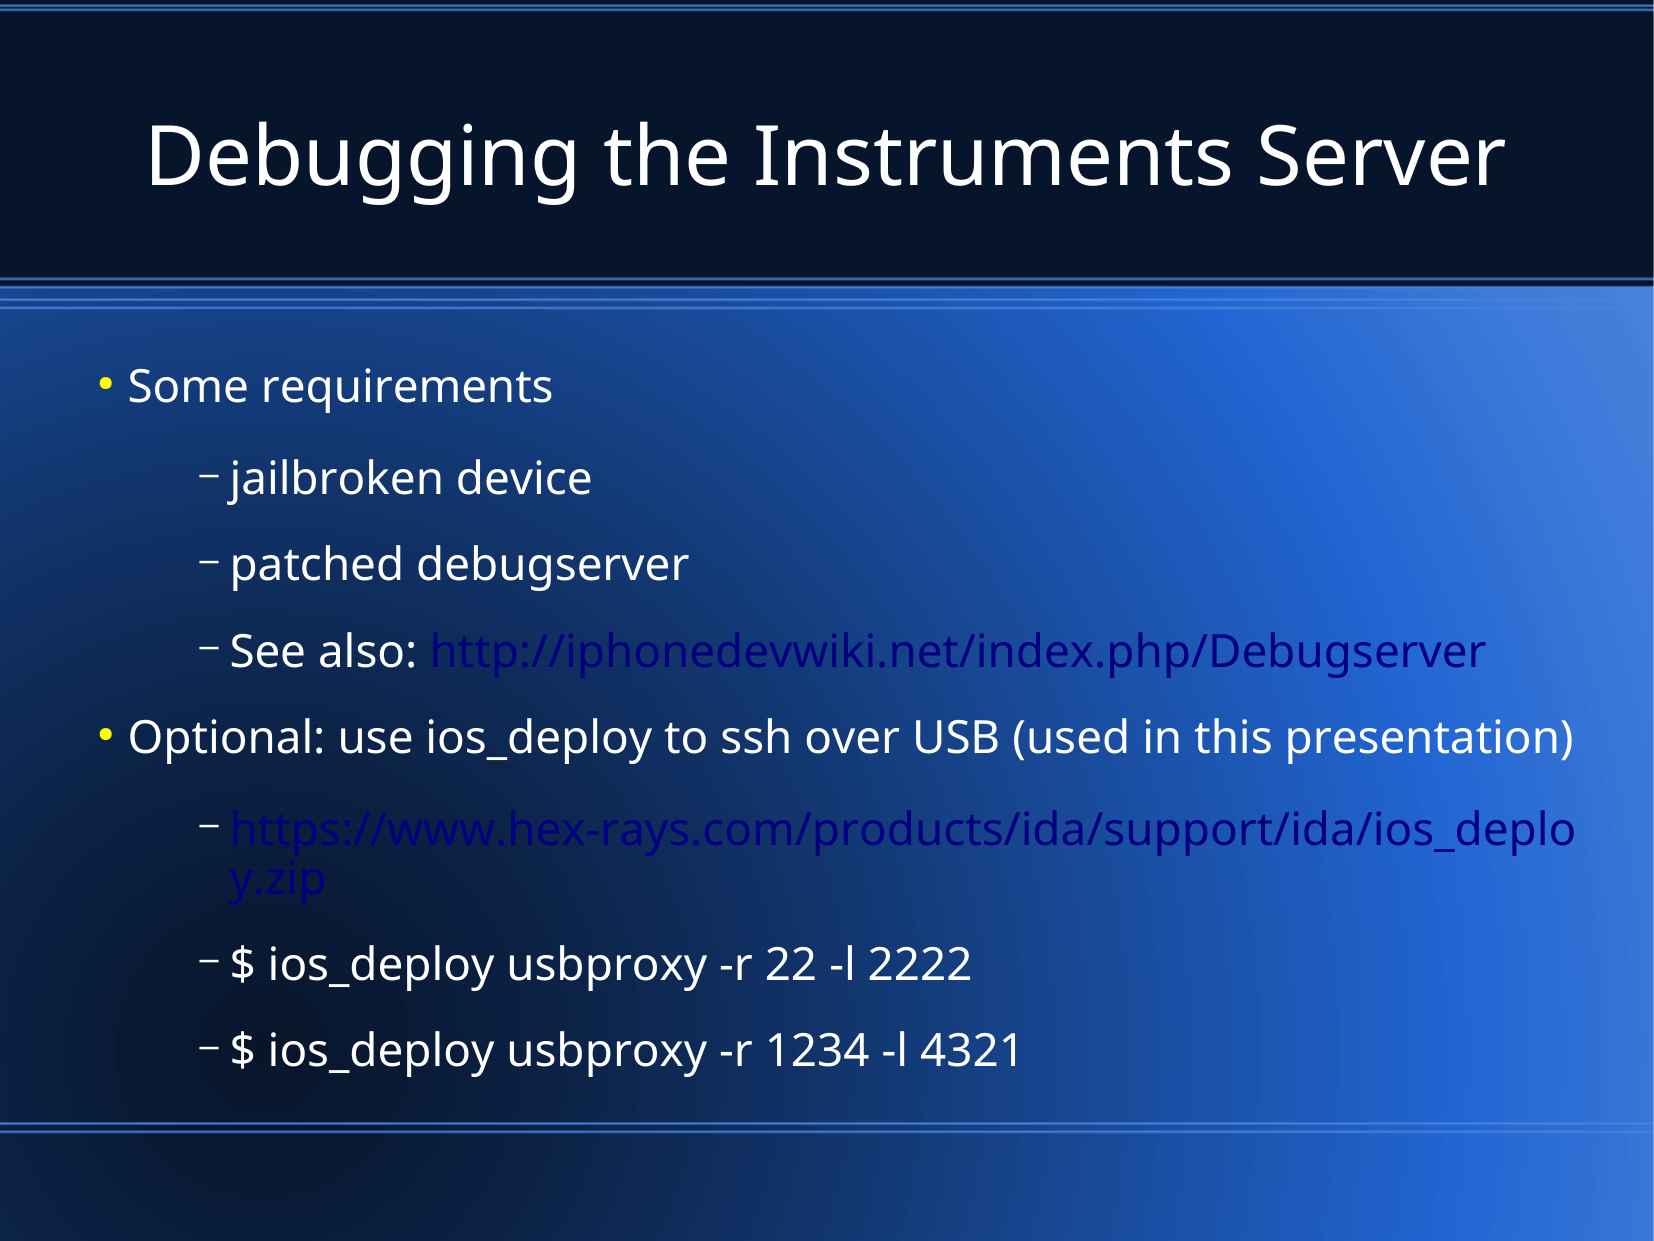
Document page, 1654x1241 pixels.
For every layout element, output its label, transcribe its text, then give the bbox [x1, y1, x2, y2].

title Debugging the Instruments Server [82, 49, 1571, 257]
picture [0, 0, 1654, 1241]
list Some requirements jailbroken device patched debugserver See also: http://iphonedevwiki.net/index.php/Debugserver Optional: use ios_deploy to ssh over USB (used in this presentation) https://www.hex-rays.com/products/ida/support/ida/ios_deploy.zip $ ios_deploy usbproxy -r 22 -l 2222 $ ios_deploy usbproxy -r 1234 -l 4321 [90, 353, 1579, 1056]
